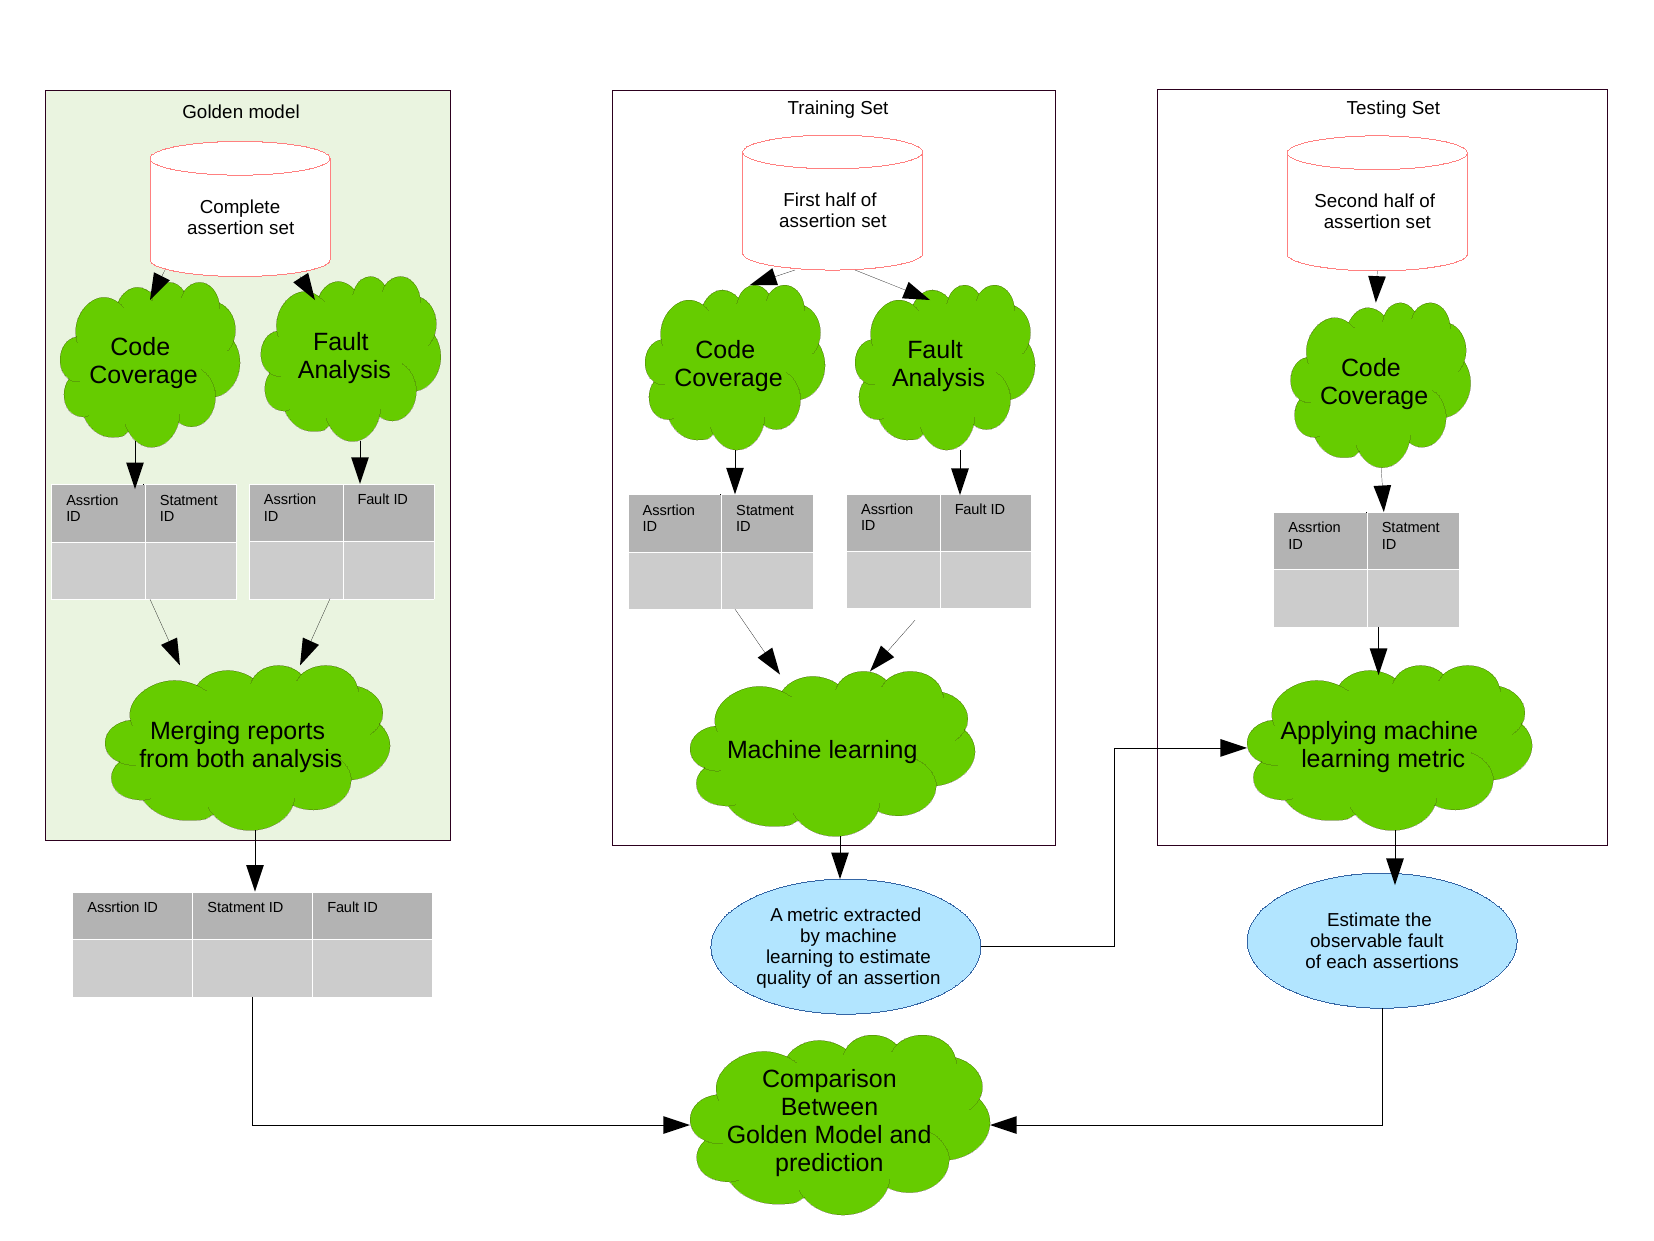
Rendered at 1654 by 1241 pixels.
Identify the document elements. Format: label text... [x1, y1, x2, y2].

text_box Golden model [167, 93, 318, 139]
text_box Machine learning [690, 671, 976, 837]
table_header Statment ID [193, 893, 312, 939]
text_box [612, 90, 1056, 846]
table_header Fault ID [313, 893, 432, 939]
table_cell [146, 543, 236, 599]
table_cell [313, 940, 432, 997]
table_cell [52, 543, 145, 599]
text_box Second half of assertion set [1287, 154, 1468, 271]
text_box Fault Analysis [260, 276, 441, 442]
table_header Fault ID [344, 485, 434, 541]
text_box Comparison Between Golden Model and prediction [690, 1035, 991, 1216]
text_box Merging reports from both analysis [105, 665, 391, 831]
text_box Testing Set [1331, 90, 1499, 136]
table_header Statment ID [146, 485, 236, 542]
table_header Assrtion ID [847, 495, 940, 551]
text_box [1157, 749, 1395, 846]
table_cell [941, 552, 1031, 608]
table_header Statment ID [722, 495, 813, 552]
text_box Training Set [772, 90, 923, 126]
table_cell [847, 552, 940, 608]
table_header Assrtion ID [1274, 513, 1367, 569]
text_box Applying machine learning metric [1247, 665, 1533, 831]
table_header Assrtion ID [73, 893, 192, 939]
table_cell [193, 940, 312, 997]
text_box Code Coverage [645, 285, 826, 451]
text_box A metric extracted by machine learning to estimate quality of an assertion [710, 879, 981, 1015]
table_cell [1368, 570, 1459, 627]
text_box First half of assertion set [742, 154, 923, 271]
table_header Fault ID [941, 495, 1031, 551]
table_cell [73, 940, 192, 997]
text_box Fault Analysis [855, 285, 1036, 451]
table_cell [1274, 570, 1367, 627]
text_box Code Coverage [1290, 302, 1471, 468]
text_box [1157, 89, 1608, 846]
text_box Code Coverage [60, 282, 241, 448]
table_header Assrtion ID [52, 485, 145, 542]
table_cell [250, 542, 343, 599]
table_header Assrtion ID [250, 485, 343, 541]
text_box Complete assertion set [150, 159, 331, 277]
table_header Assrtion ID [629, 495, 721, 552]
text_box [45, 90, 451, 841]
table_cell [629, 553, 721, 609]
table_header Statment ID [1368, 513, 1459, 569]
table_cell [722, 553, 813, 609]
table_cell [344, 542, 434, 599]
text_box Estimate the observable fault of each assertions [1247, 873, 1518, 1009]
